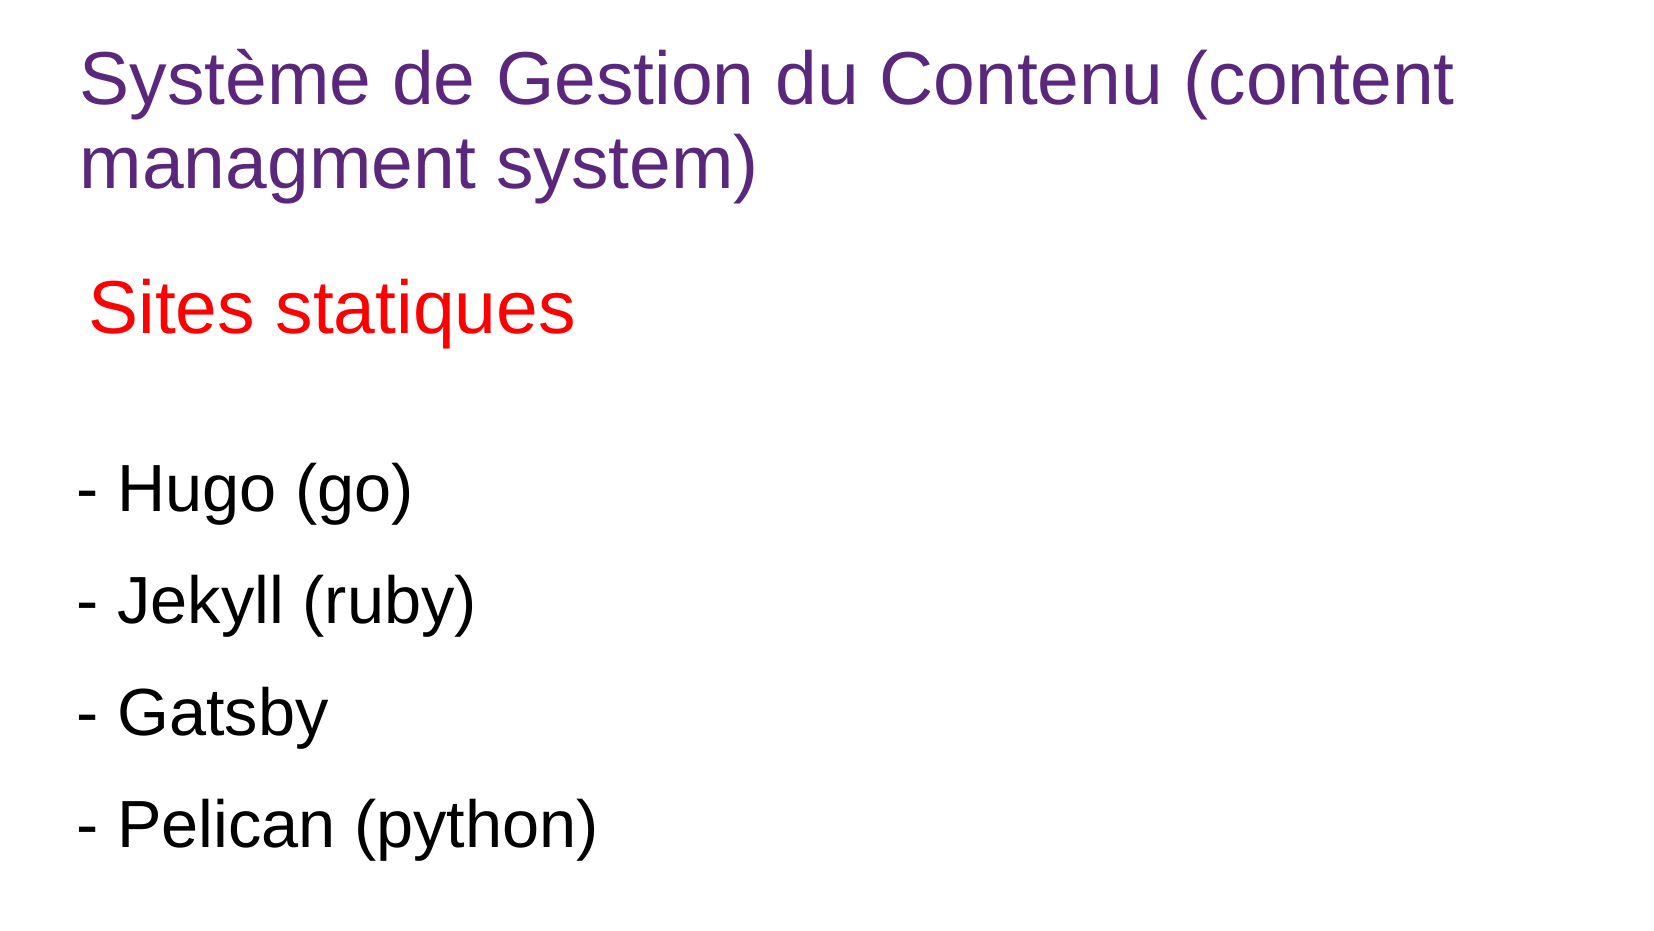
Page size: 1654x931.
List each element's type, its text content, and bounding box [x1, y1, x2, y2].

text_box - Hugo (go) - Jekyll (ruby) - Gatsby - Pelican (python) [76, 413, 1565, 886]
title Sites statiques [88, 265, 1565, 377]
title Système de Gestion du Contenu (content managment system) [79, 36, 1557, 205]
